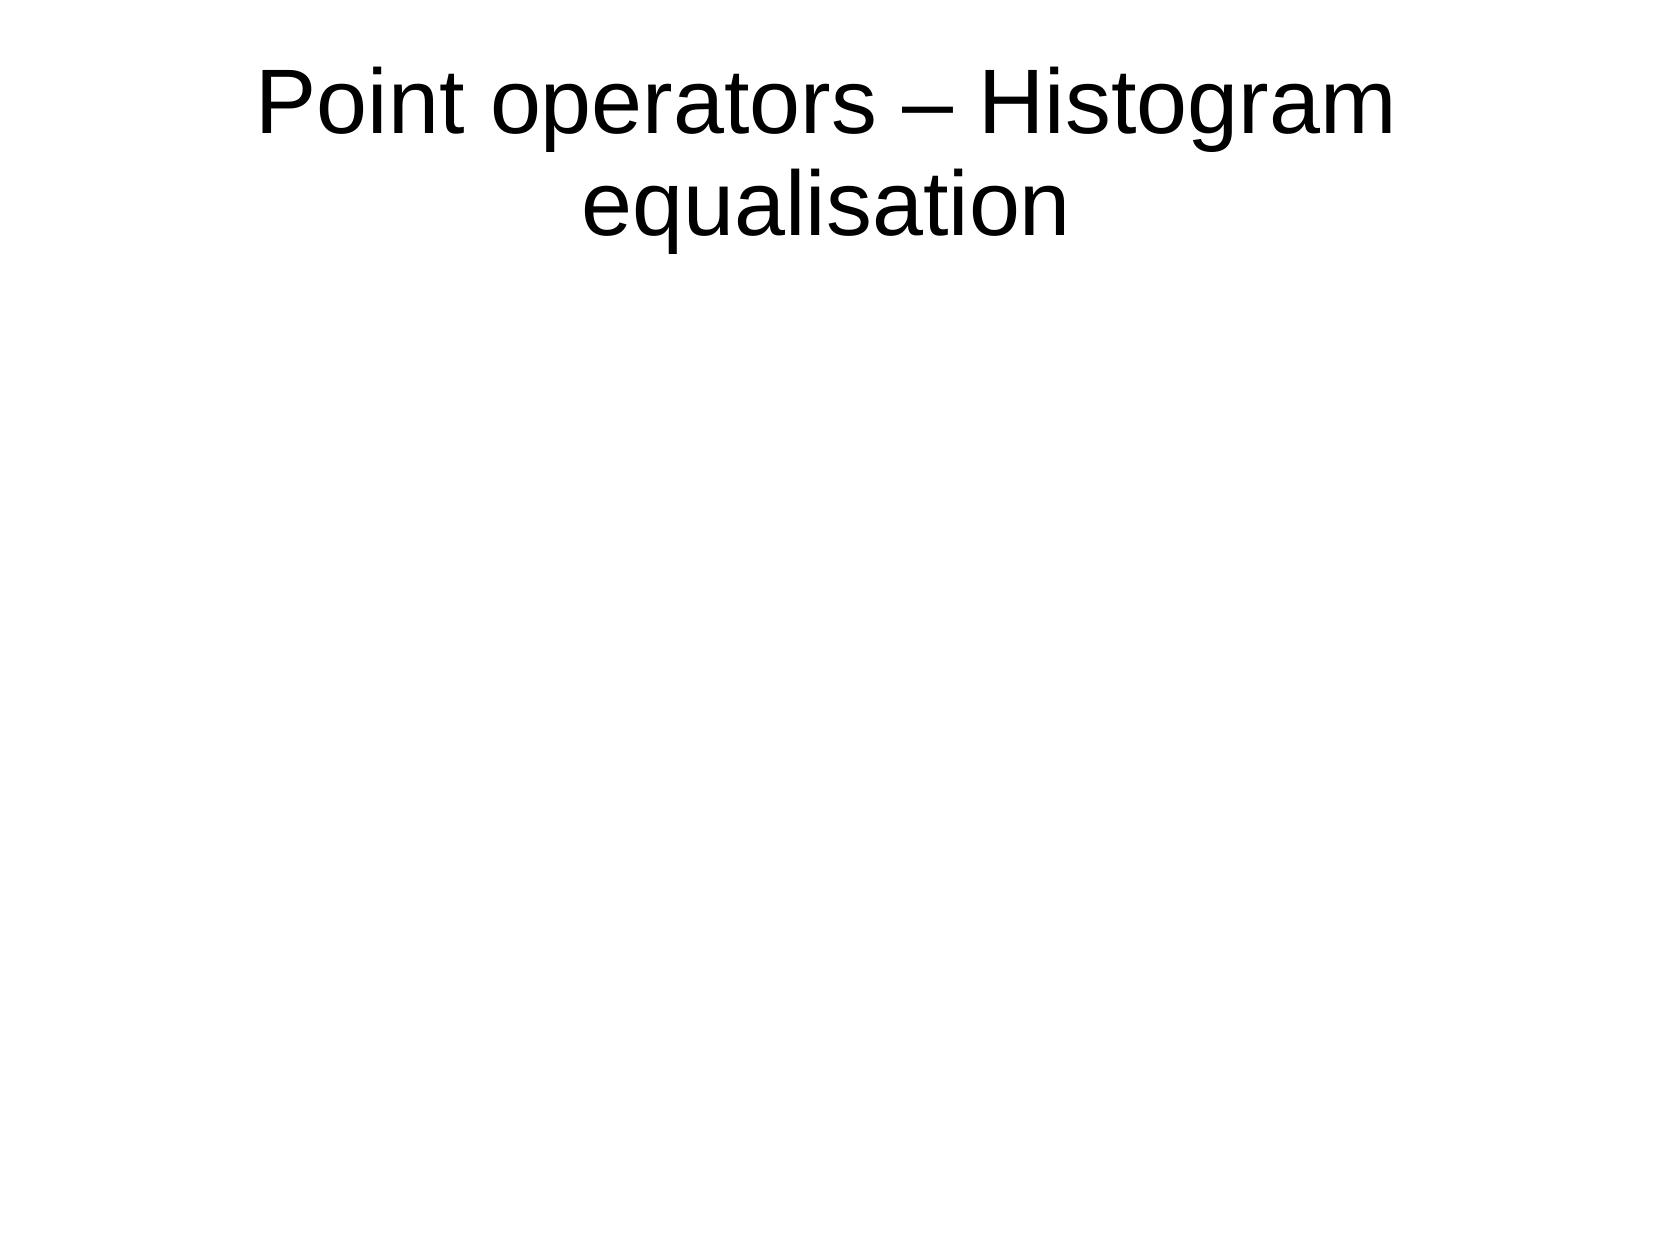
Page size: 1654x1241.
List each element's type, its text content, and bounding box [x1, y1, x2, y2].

title Point operators – Histogram equalisation [82, 49, 1571, 257]
